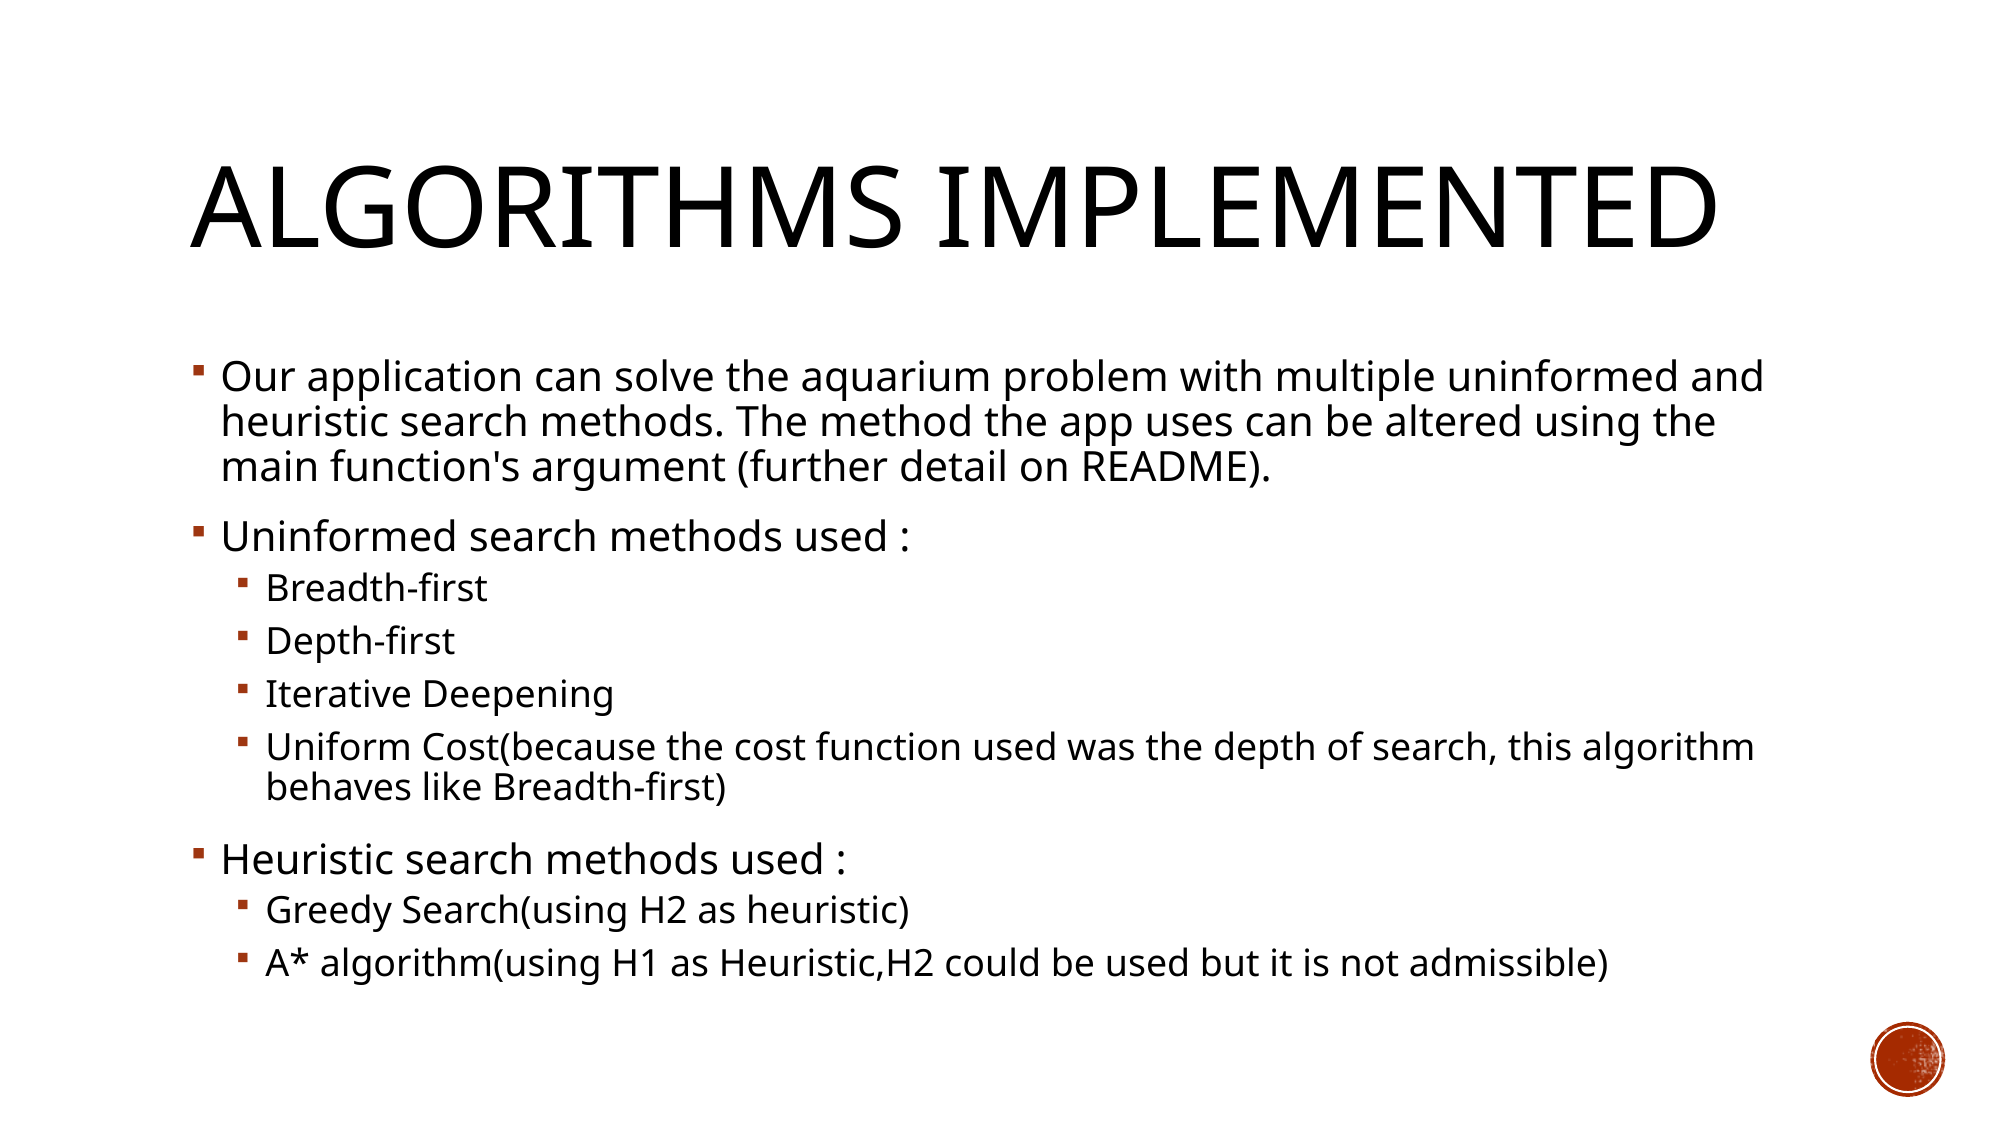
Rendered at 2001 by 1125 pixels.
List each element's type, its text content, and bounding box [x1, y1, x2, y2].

title algorithms implemented [175, 79, 1826, 344]
list Our application can solve the aquarium problem with multiple uninformed and heuristic search methods. The method the app uses can be altered using the main function's argument (further detail on README). Uninformed search methods used : Breadth-first Depth-first Iterative Deepening Uniform Cost(because the cost function used was the depth of search, this algorithm behaves like Breadth-first) Heuristic search methods used : Greedy Search(using H2 as heuristic) A* algorithm(using H1 as Heuristic,H2 could be used but it is not admissible) [175, 348, 1826, 1013]
picture [1870, 1021, 1946, 1097]
